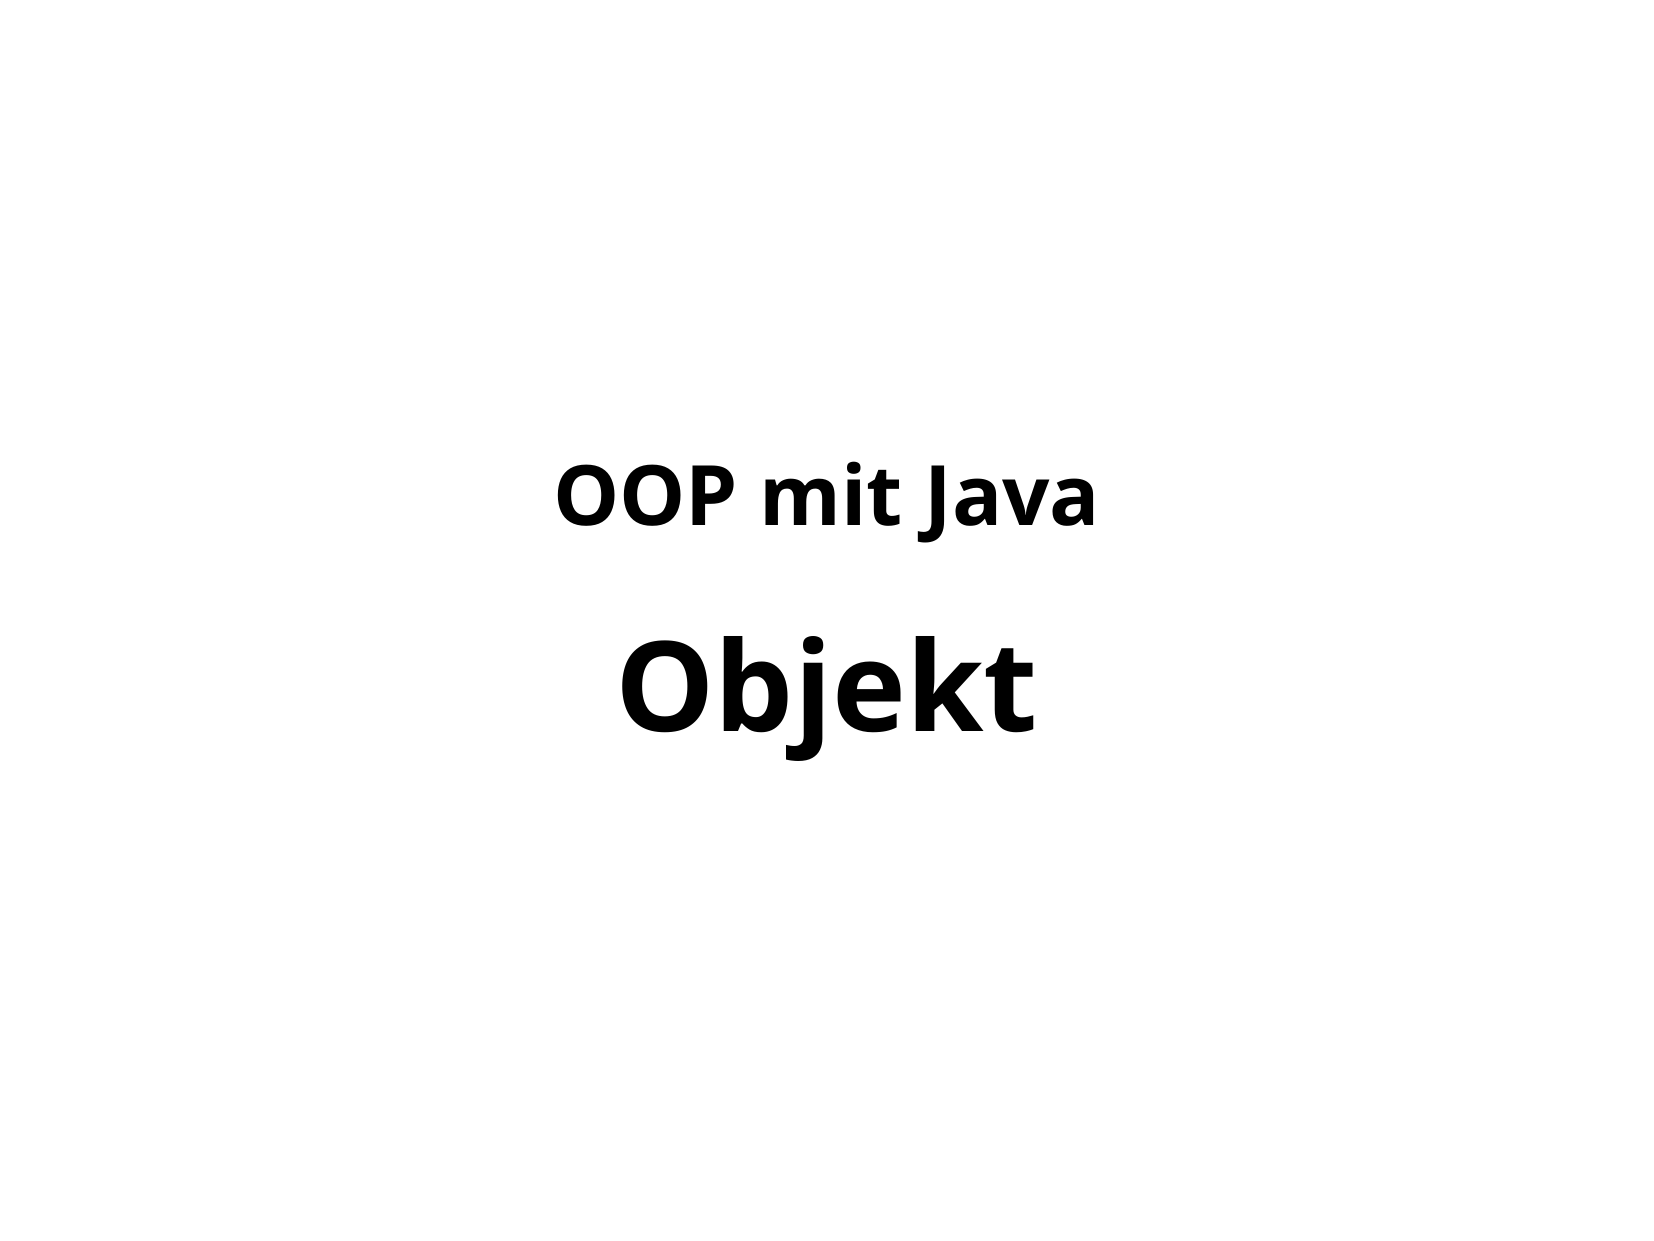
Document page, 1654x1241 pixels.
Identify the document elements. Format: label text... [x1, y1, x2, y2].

subtitle OOP mit Java Objekt [23, 82, 1630, 1123]
